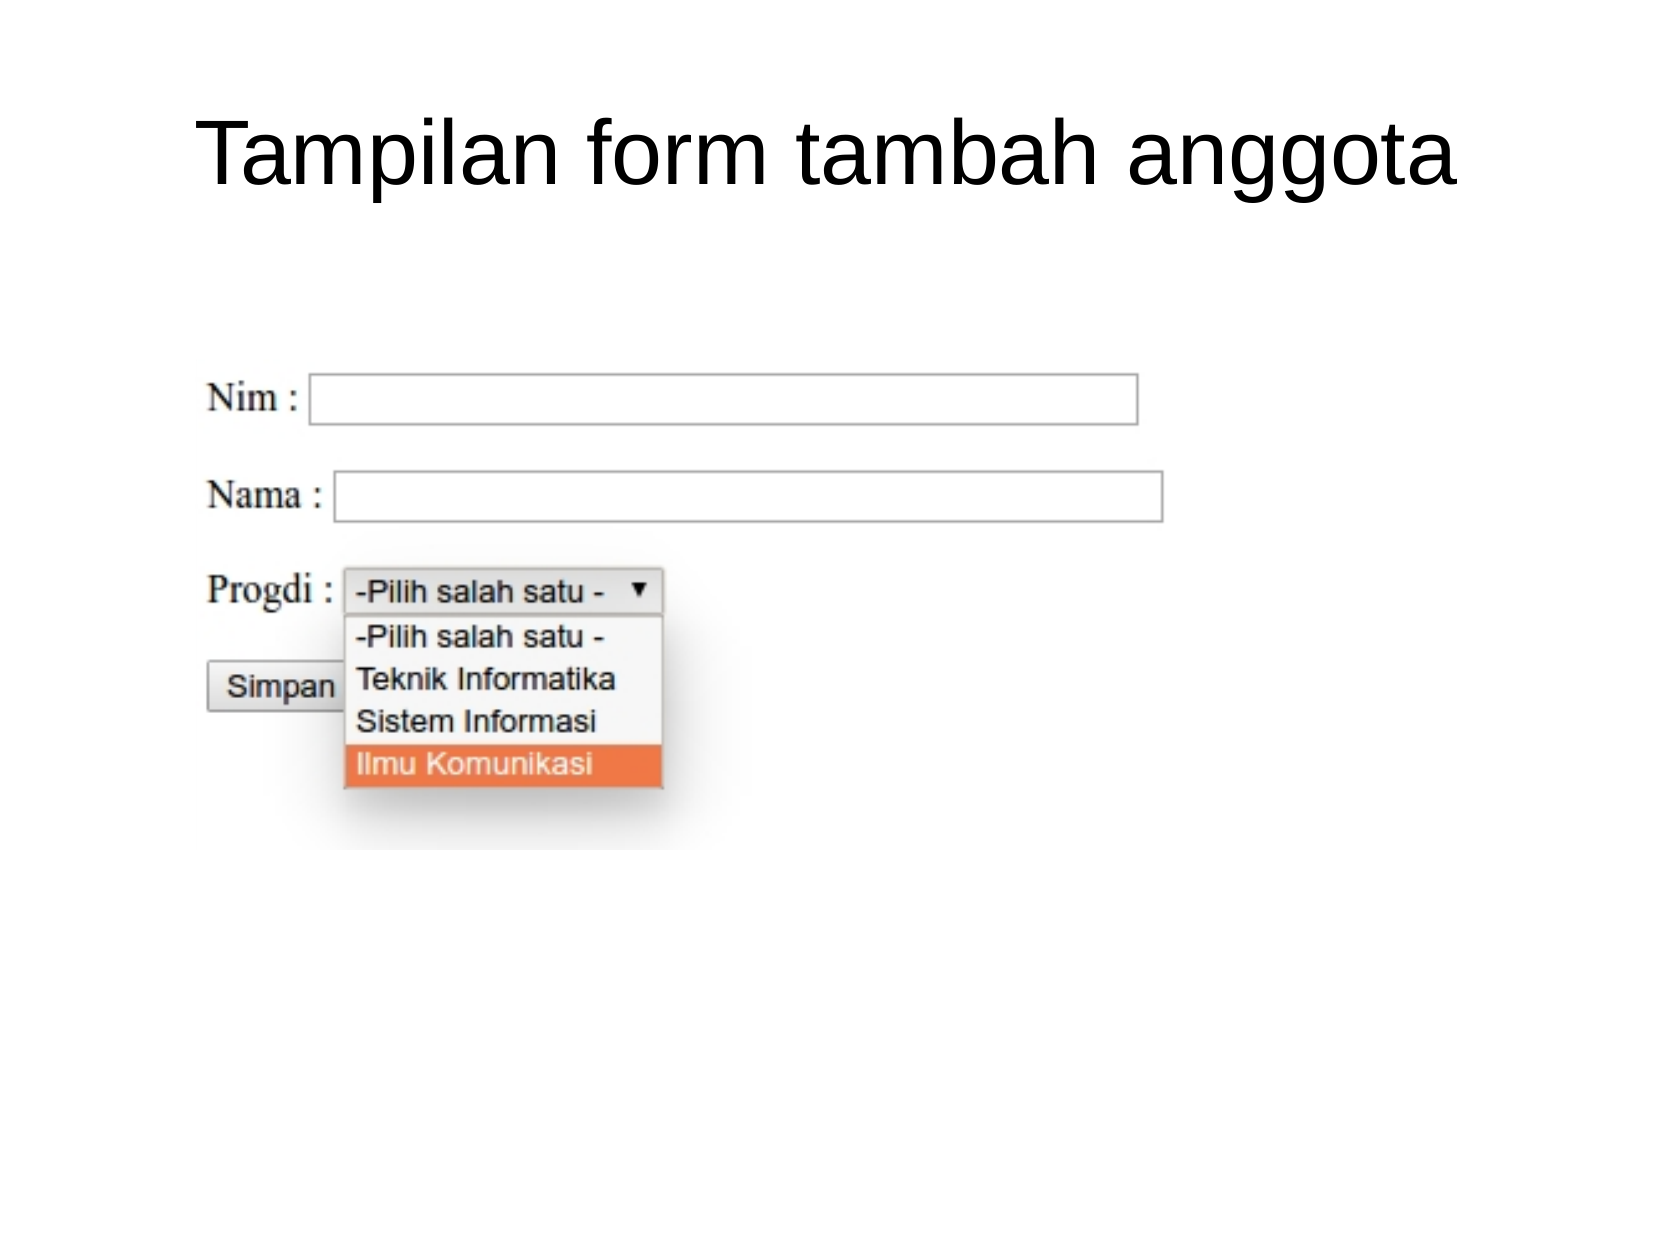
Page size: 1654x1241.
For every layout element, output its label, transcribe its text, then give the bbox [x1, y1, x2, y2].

title Tampilan form tambah anggota [82, 49, 1571, 257]
picture [195, 359, 1209, 850]
